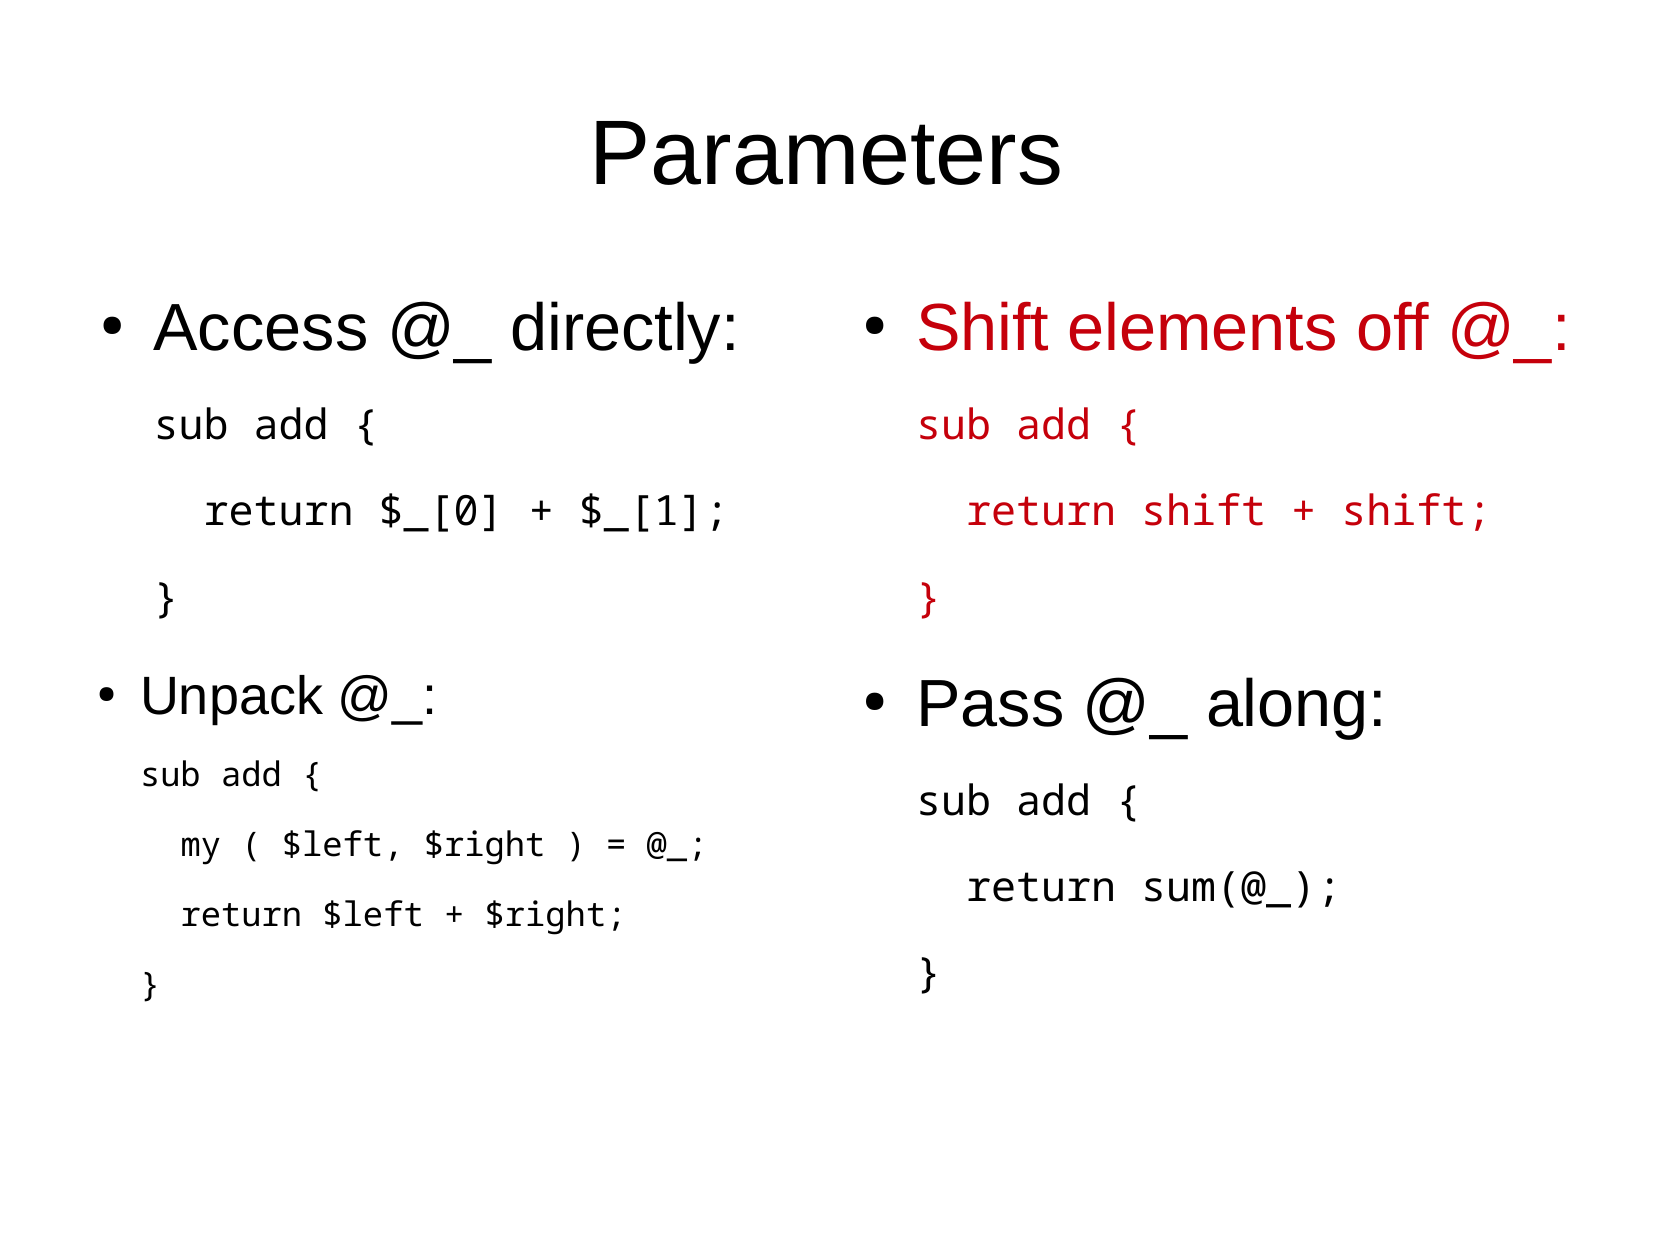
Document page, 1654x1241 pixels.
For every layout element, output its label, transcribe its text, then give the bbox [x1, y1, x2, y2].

list Unpack @_: sub add { my ( $left, $right ) = @_; return $left + $right; } [82, 665, 809, 1009]
list Access @_ directly: sub add { return $_[0] + $_[1]; } [82, 290, 809, 634]
title Parameters [82, 49, 1571, 257]
list Shift elements off @_: sub add { return shift + shift; } [845, 290, 1572, 634]
list Pass @_ along: sub add { return sum(@_); } [845, 665, 1572, 1009]
